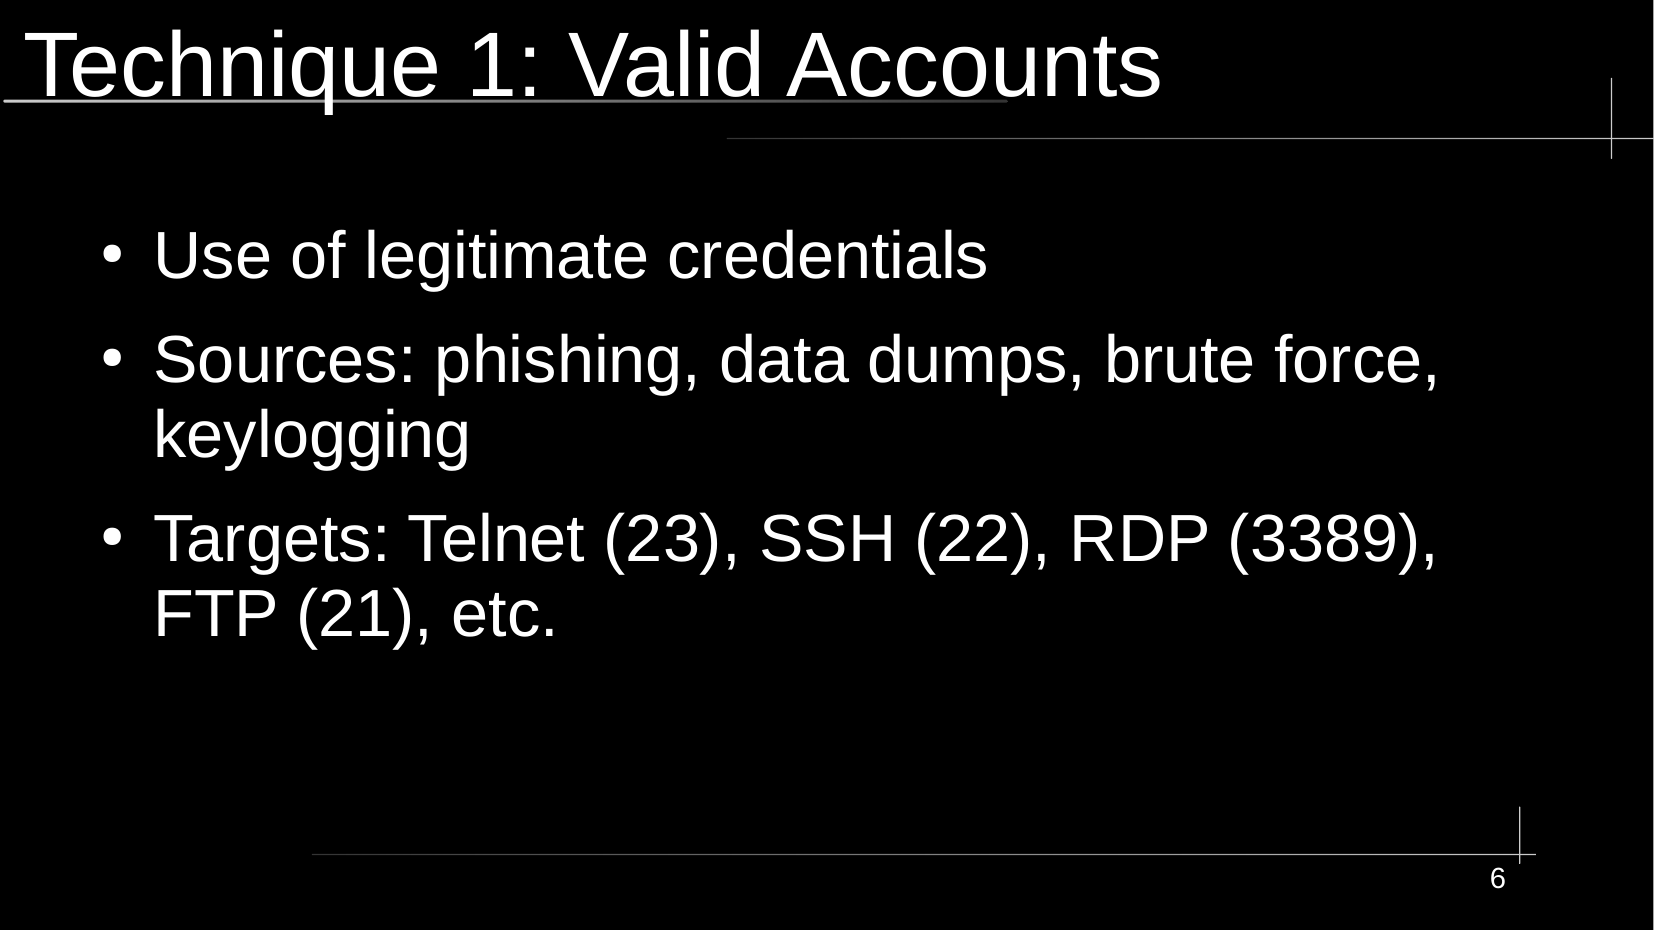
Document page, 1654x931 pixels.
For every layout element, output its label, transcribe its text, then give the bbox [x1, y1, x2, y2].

list Use of legitimate credentials Sources: phishing, data dumps, brute force, keylogging Targets: Telnet (23), SSH (22), RDP (3389), FTP (21), etc. [82, 217, 1571, 758]
title Technique 1: Valid Accounts [23, 11, 1589, 119]
